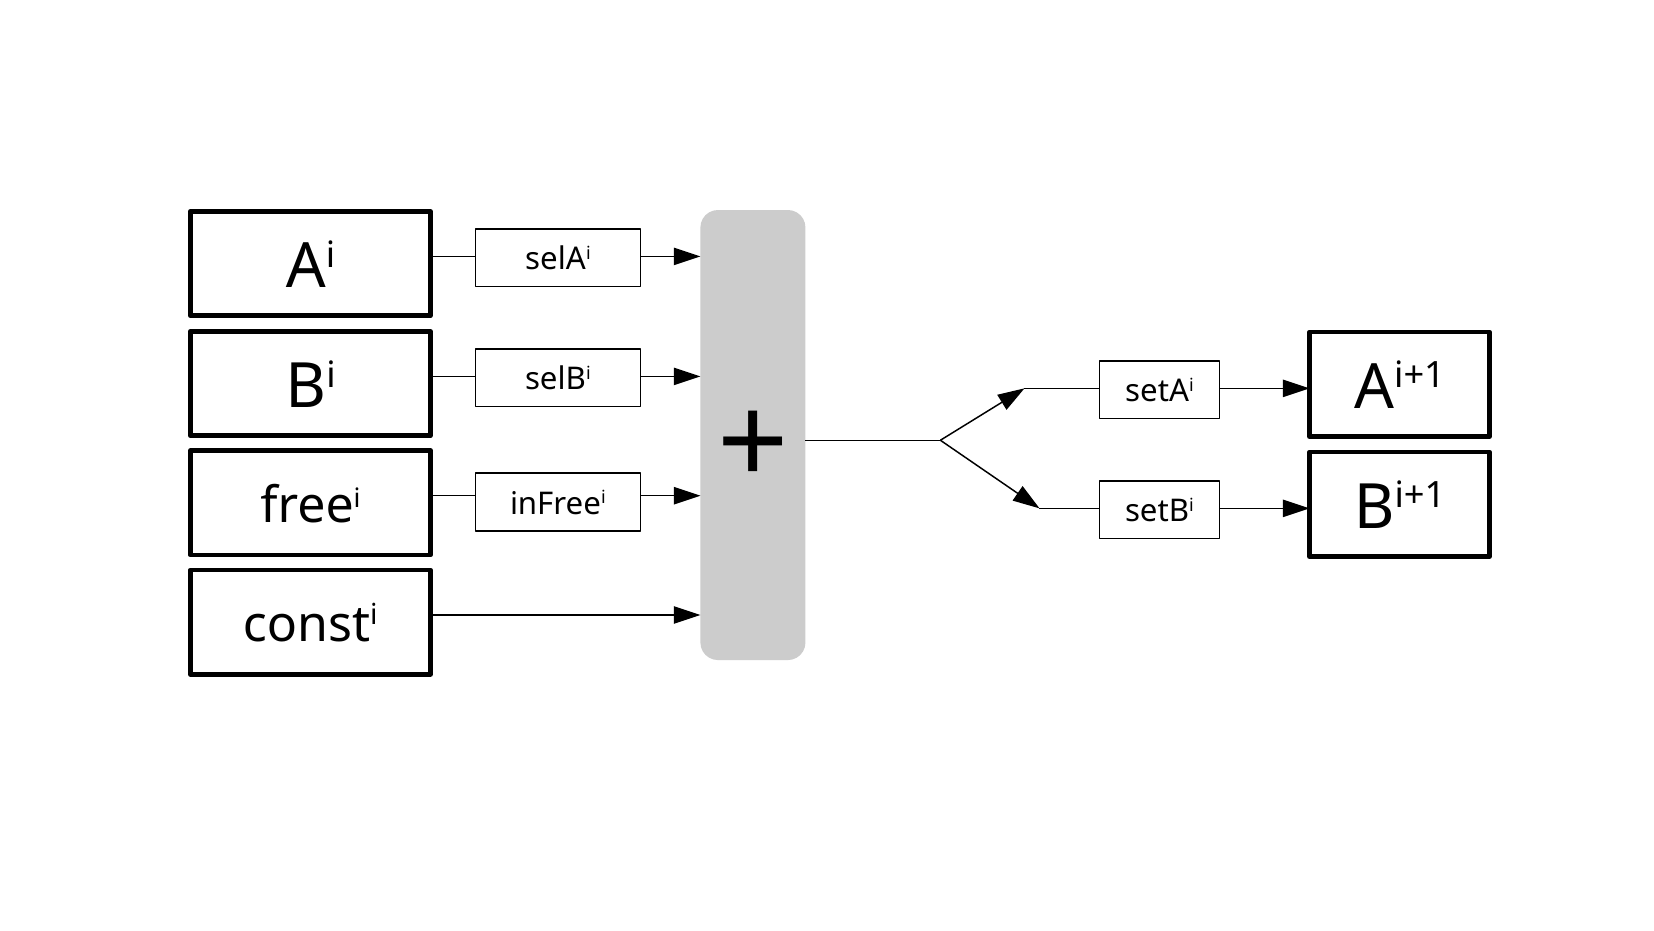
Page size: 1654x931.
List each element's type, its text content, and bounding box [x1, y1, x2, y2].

text_box Bi+1 [1309, 452, 1490, 557]
text_box + [700, 350, 806, 522]
text_box inFreei [475, 473, 641, 531]
text_box setAi [1099, 361, 1220, 419]
text_box [700, 210, 806, 350]
text_box selAi [475, 229, 641, 287]
text_box consti [190, 570, 431, 675]
text_box Bi [190, 331, 431, 436]
text_box freei [190, 450, 431, 556]
text_box Ai [190, 211, 431, 316]
text_box selBi [475, 349, 641, 407]
text_box setBi [1099, 481, 1220, 539]
text_box Ai+1 [1309, 332, 1490, 437]
text_box [700, 522, 806, 661]
